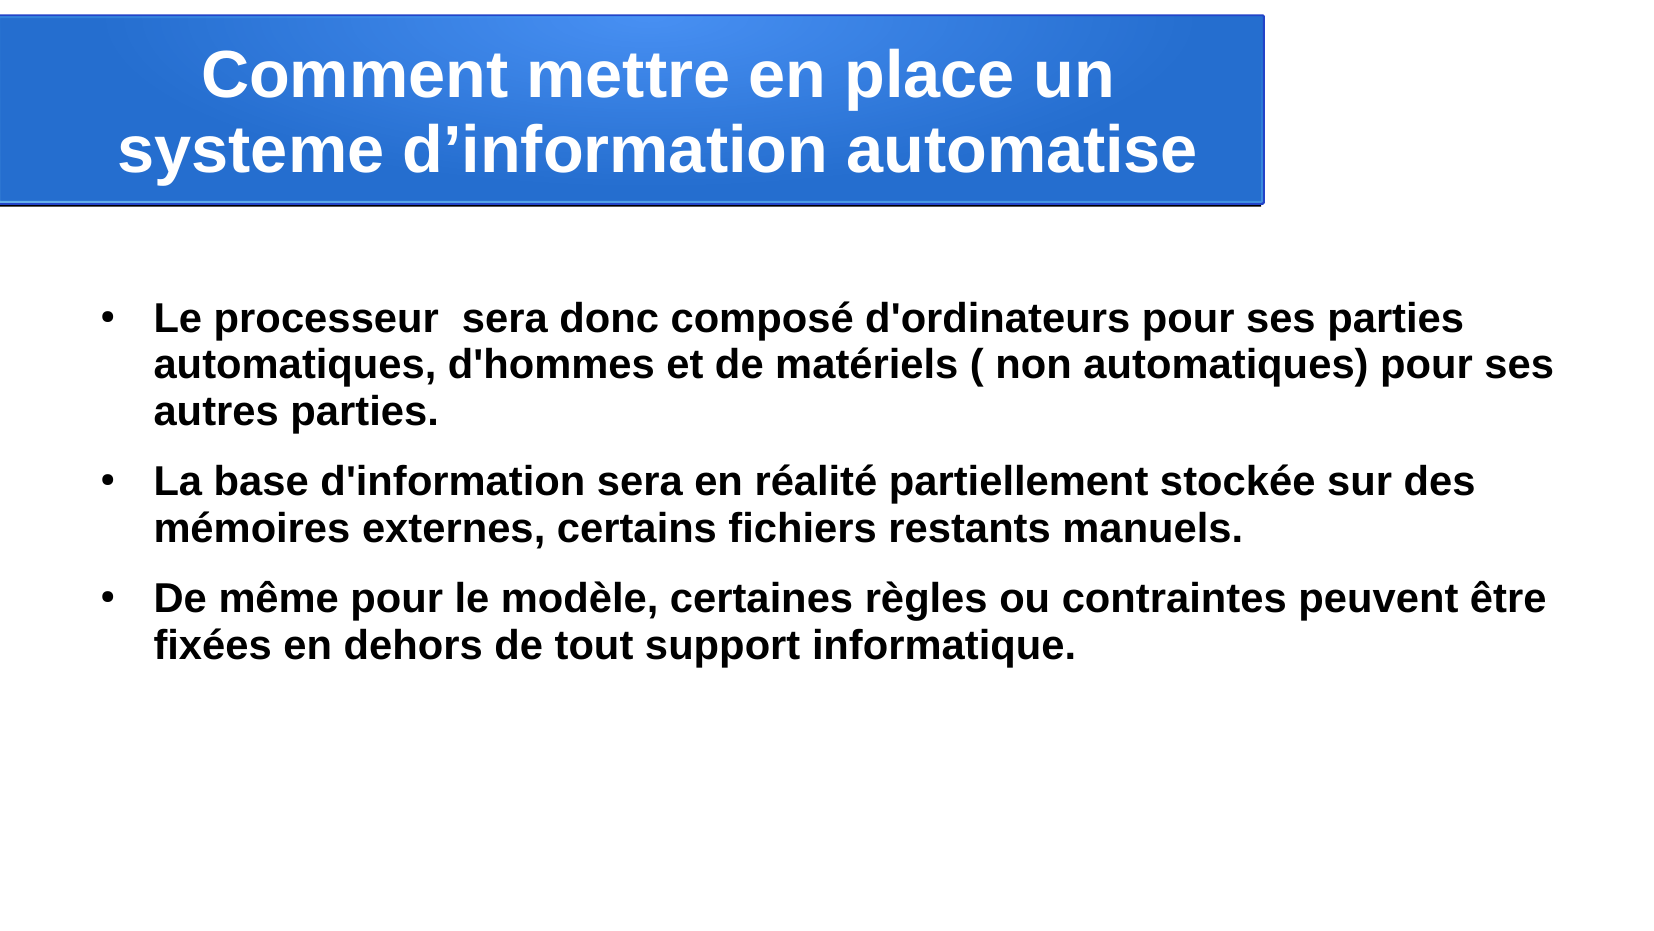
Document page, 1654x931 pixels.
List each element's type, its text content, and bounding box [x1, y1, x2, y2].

list Le processeur sera donc composé d'ordinateurs pour ses parties automatiques, d'hommes et de matériels ( non automatiques) pour ses autres parties. La base d'information sera en réalité partiellement stockée sur des mémoires externes, certains fichiers restants manuels. De même pour le modèle, certaines règles ou contraintes peuvent être fixées en dehors de tout support informatique. [82, 224, 1571, 898]
title Comment mettre en place un systeme d’information automatise [82, 0, 1235, 224]
